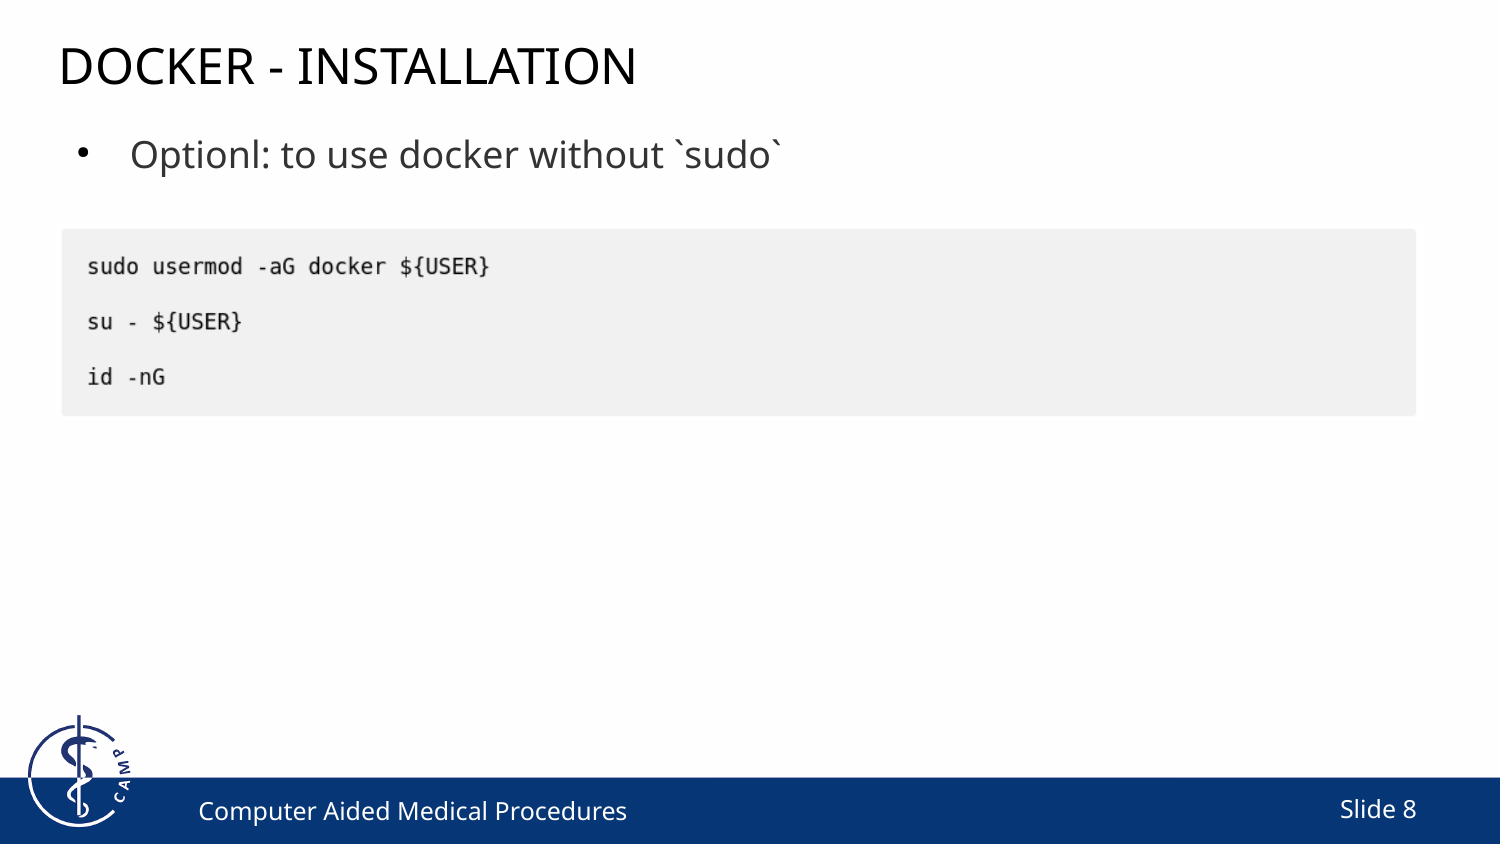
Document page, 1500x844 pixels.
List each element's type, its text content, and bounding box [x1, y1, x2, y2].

title DOCKER - INSTALLATION [58, 28, 1438, 104]
text_box Slide <number> [1325, 778, 1500, 844]
picture [0, 0, 1500, 844]
list Optionl: to use docker without `sudo` [58, 131, 1441, 760]
text_box Computer Aided Medical Procedures [183, 778, 800, 844]
